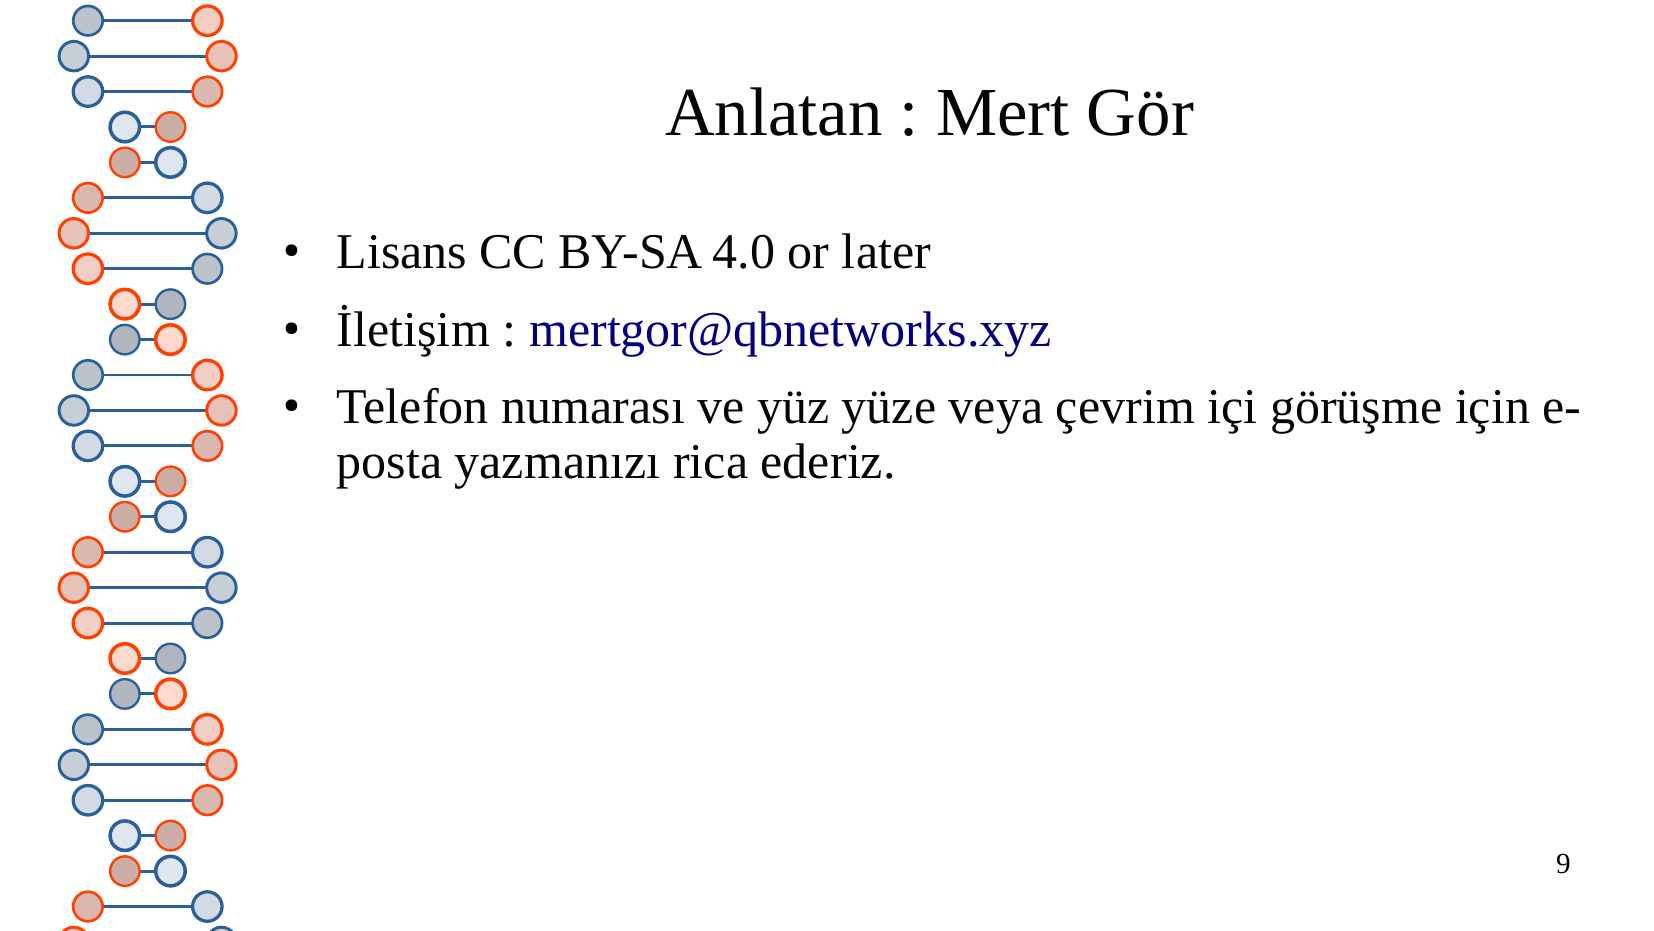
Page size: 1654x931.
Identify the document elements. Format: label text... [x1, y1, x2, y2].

title Anlatan : Mert Gör [265, 35, 1595, 189]
list Lisans CC BY-SA 4.0 or later İletişim : mertgor@qbnetworks.xyz Telefon numarası ve yüz yüze veya çevrim içi görüşme için e-posta yazmanızı rica ederiz. [265, 224, 1595, 764]
